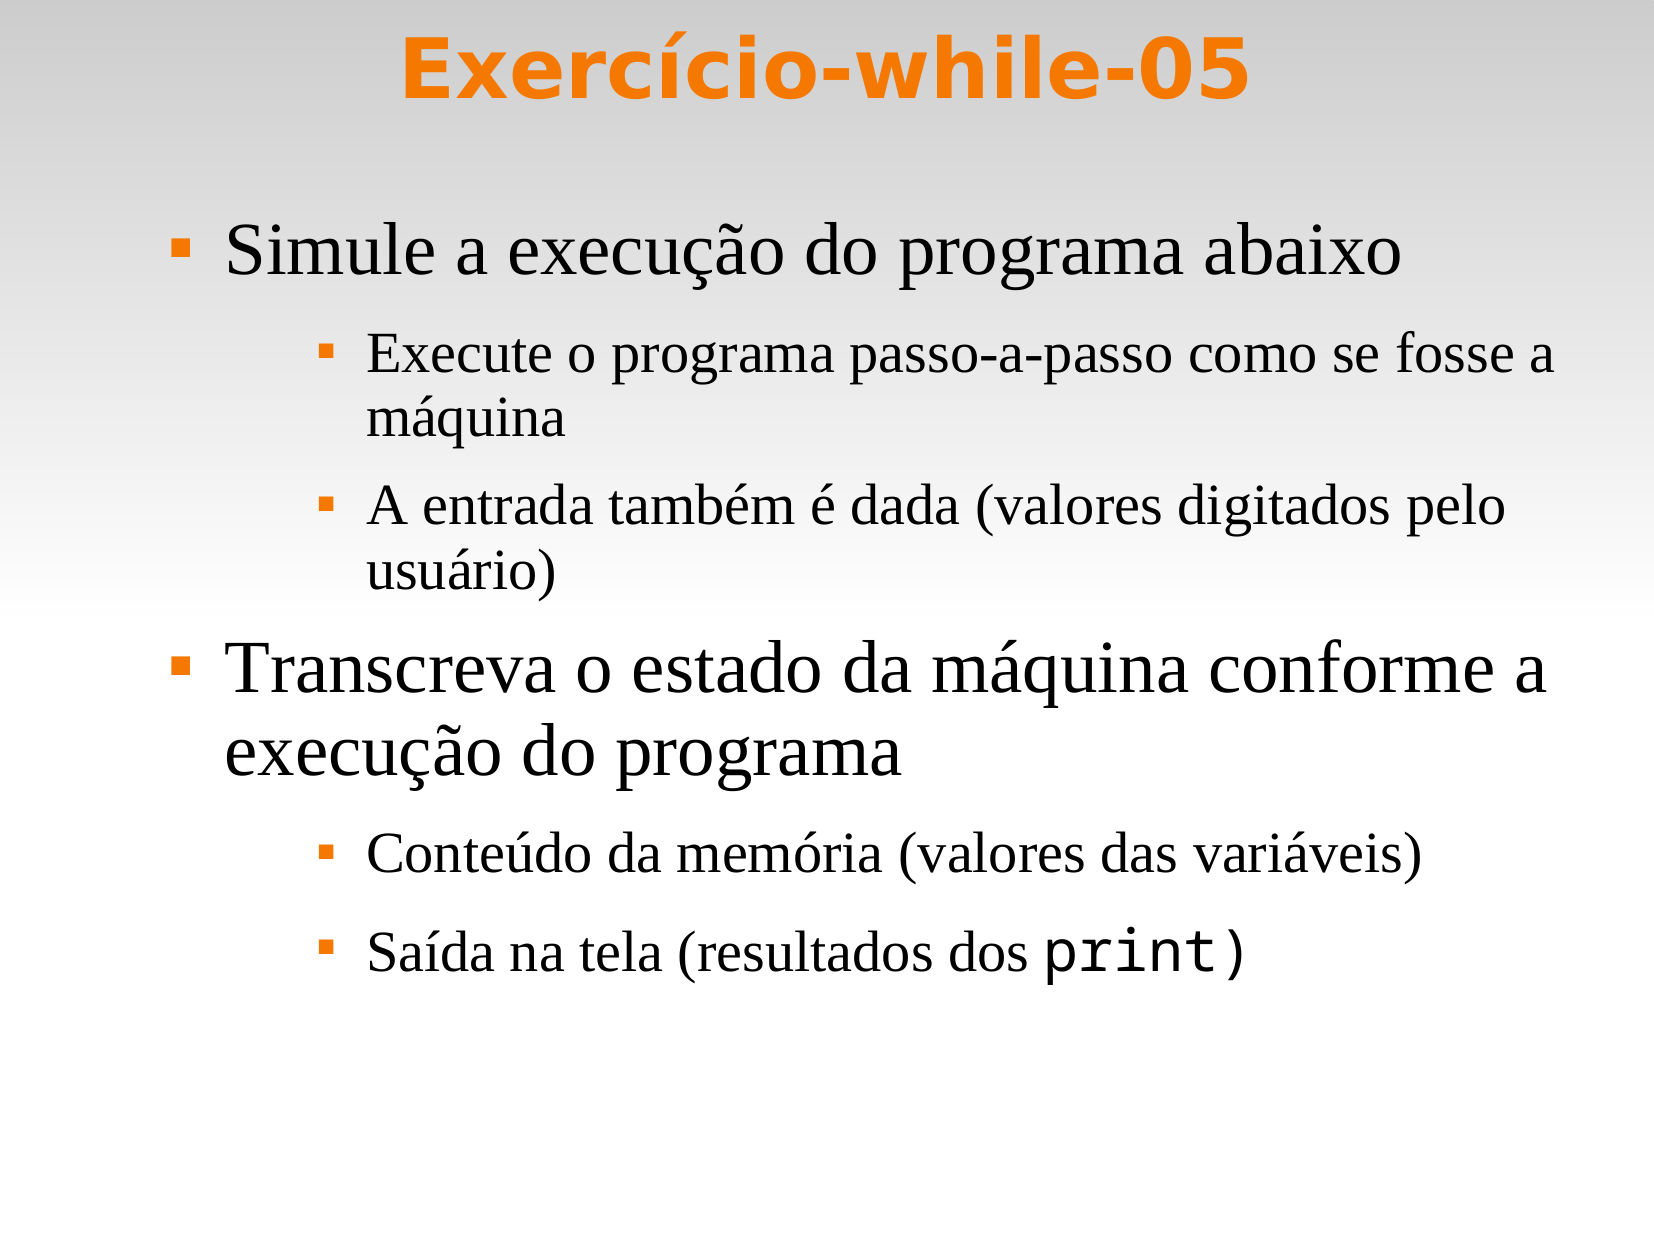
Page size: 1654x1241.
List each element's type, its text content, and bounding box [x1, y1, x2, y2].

title Exercício-while-05 [82, 0, 1571, 174]
list Simule a execução do programa abaixo Execute o programa passo-a-passo como se fosse a máquina A entrada também é dada (valores digitados pelo usuário) Transcreva o estado da máquina conforme a execução do programa Conteúdo da memória (valores das variáveis) Saída na tela (resultados dos print) [82, 207, 1571, 1241]
